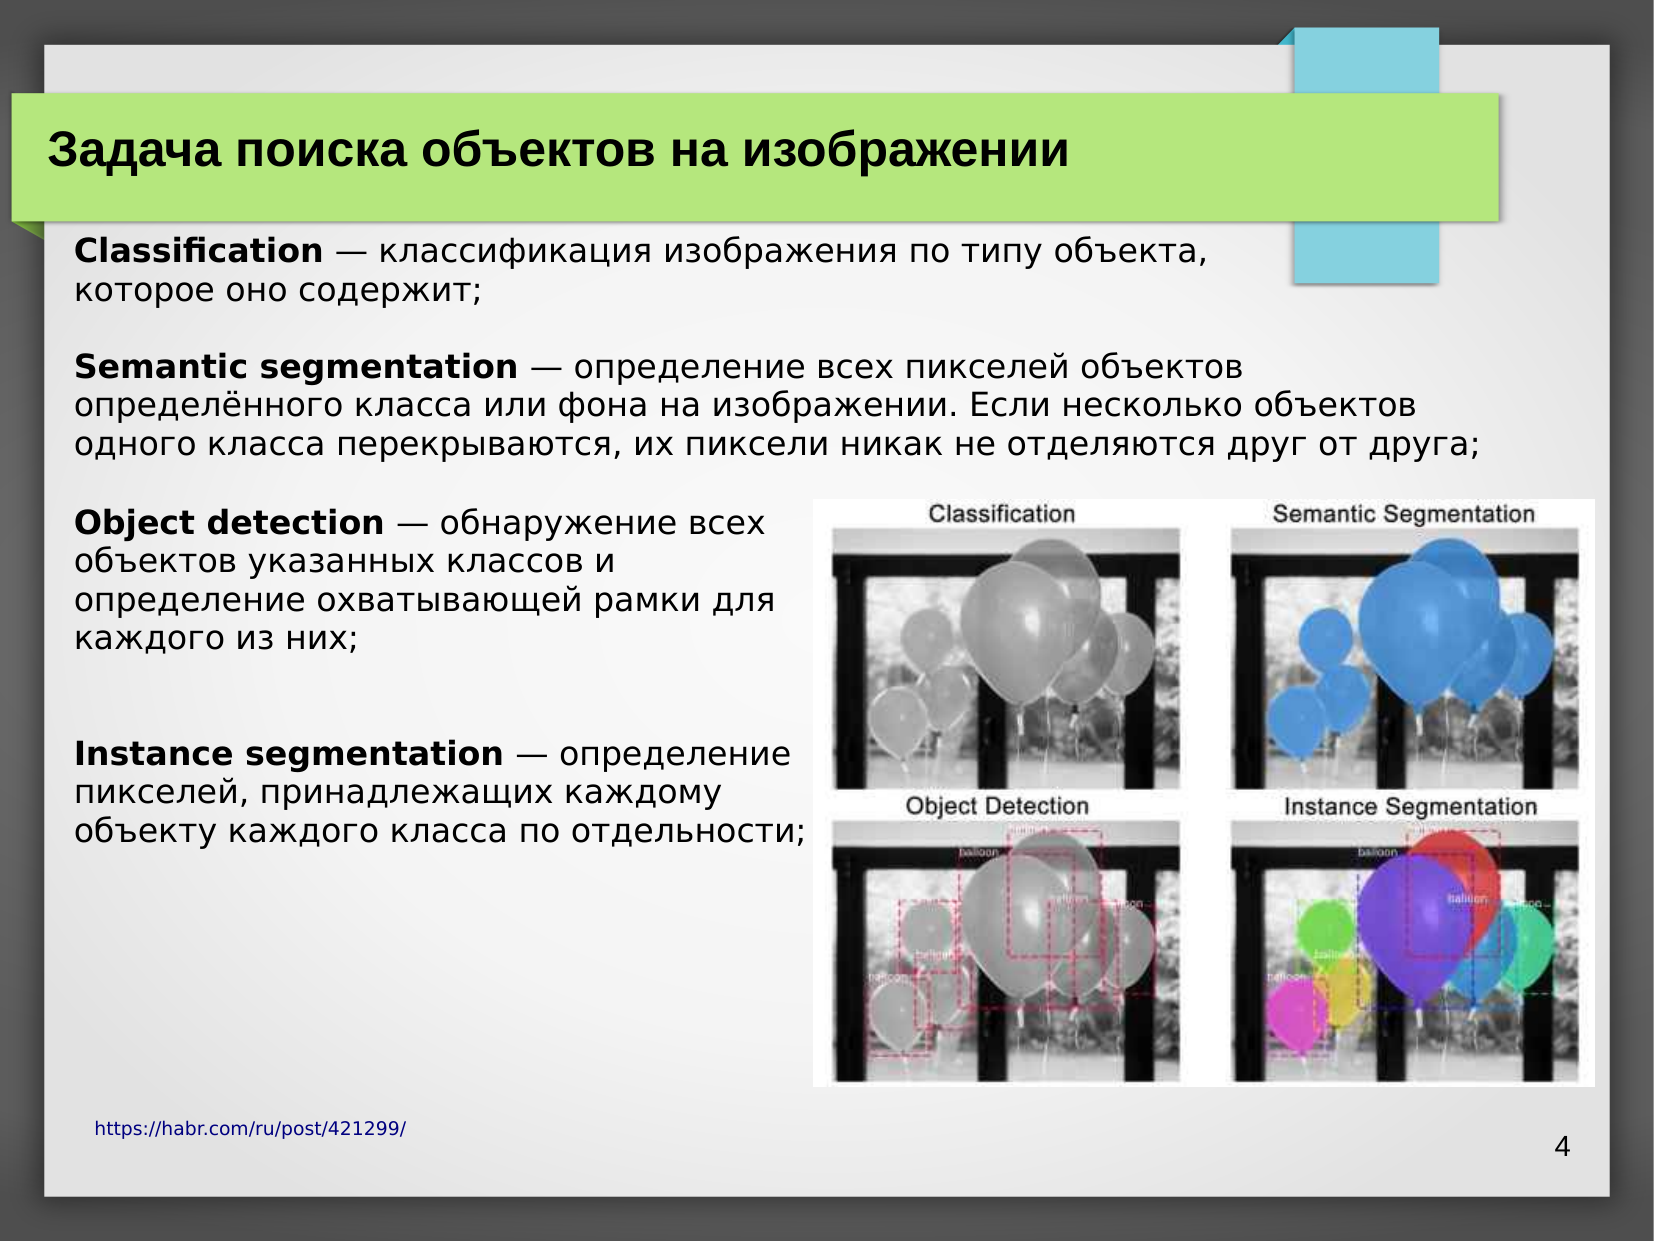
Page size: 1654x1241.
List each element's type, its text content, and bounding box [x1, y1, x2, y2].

text_box Classification — классификация изображения по типу объекта, которое оно содержит; Semantic segmentation — определение всех пикселей объектов определённого класса или фона на изображении. Если несколько объектов одного класса перекрываются, их пиксели никак не отделяются друг от друга; [59, 224, 1512, 499]
title Задача поиска объектов на изображении [47, 92, 1430, 205]
text_box https://habr.com/ru/post/421299/ [79, 1110, 733, 1170]
text_box Object detection — обнаружение всех объектов указанных классов и определение охватывающей рамки для каждого из них; Instance segmentation — определение пикселей, принадлежащих каждому объекту каждого класса по отдельности; [59, 496, 839, 889]
picture [0, 0, 1654, 1241]
